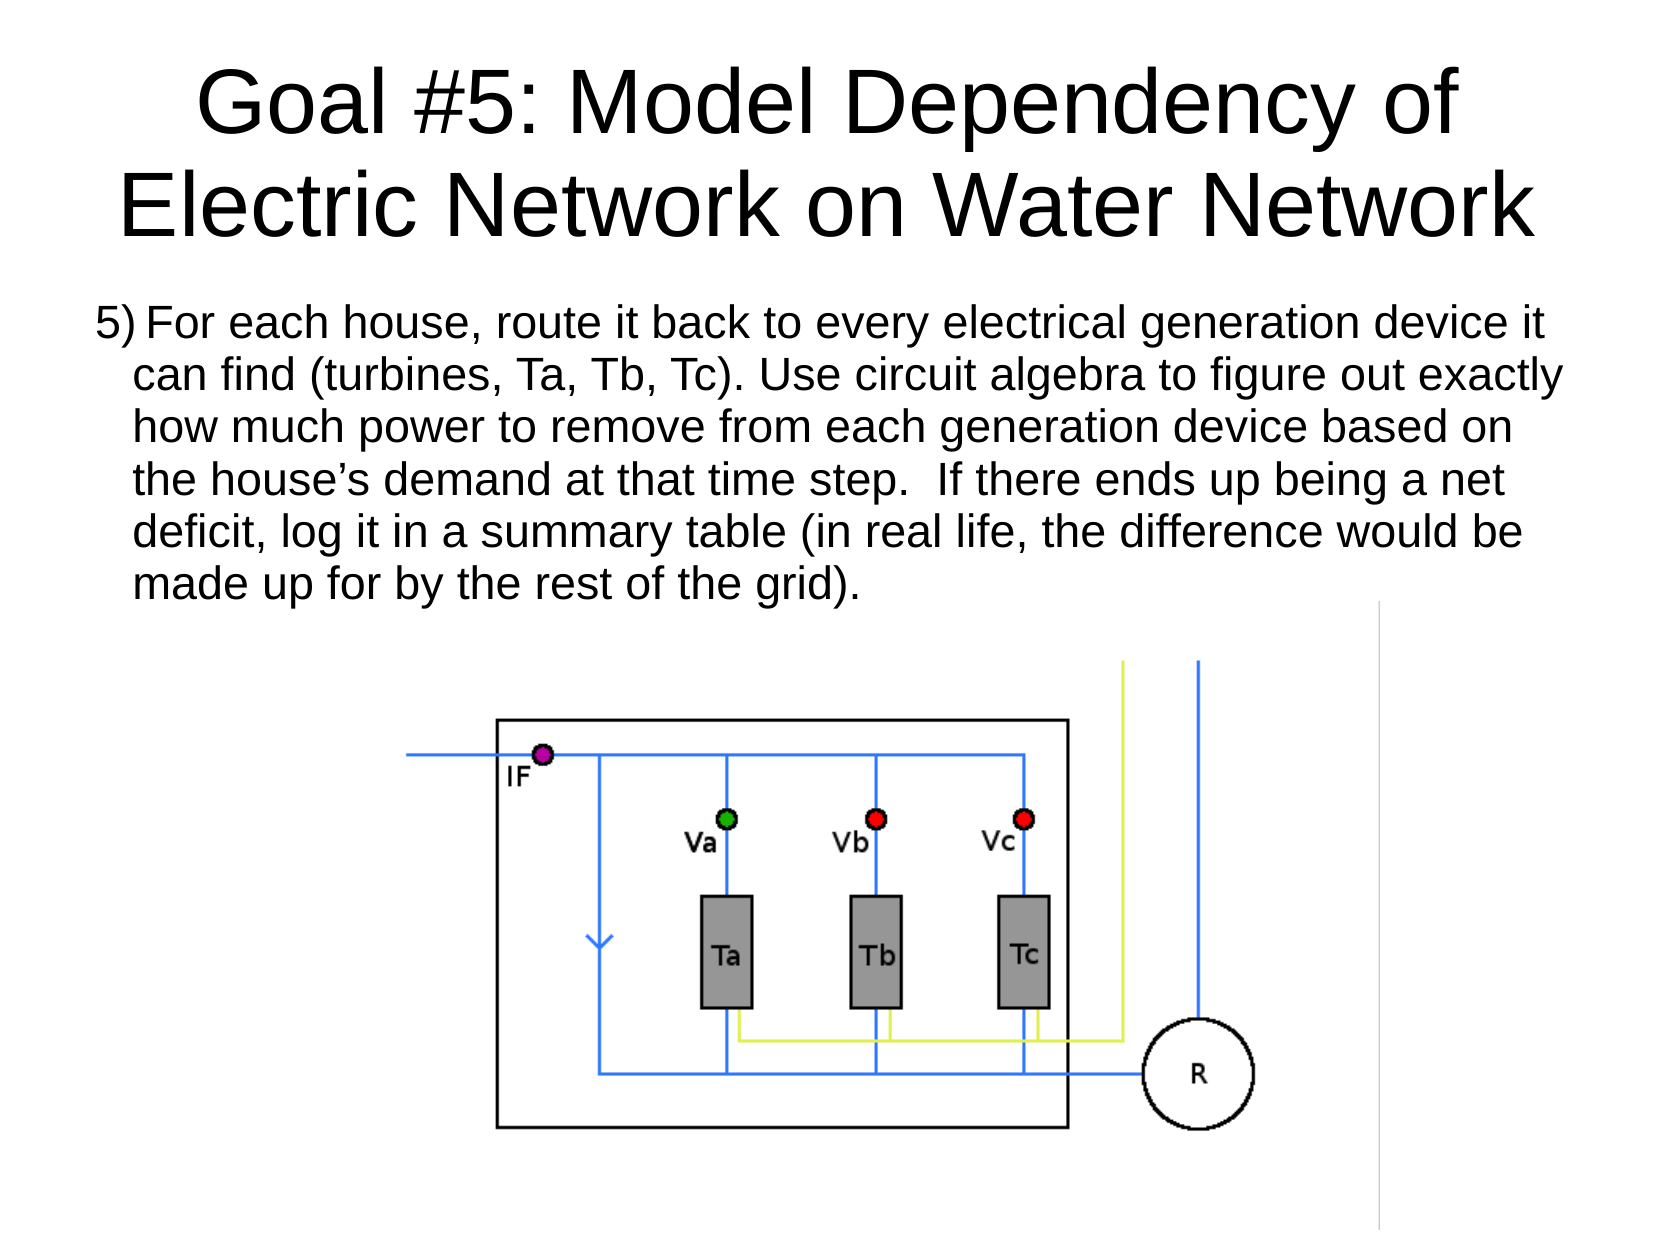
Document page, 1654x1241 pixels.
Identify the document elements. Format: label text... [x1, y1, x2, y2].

title Goal #5: Model Dependency of Electric Network on Water Network [59, 0, 1597, 307]
list For each house, route it back to every electrical generation device it can find (turbines, Ta, Tb, Tc). Use circuit algebra to figure out exactly how much power to remove from each generation device based on the house’s demand at that time step. If there ends up being a net deficit, log it in a summary table (in real life, the difference would be made up for by the rest of the grid). [82, 296, 1571, 616]
picture [375, 616, 1381, 1231]
